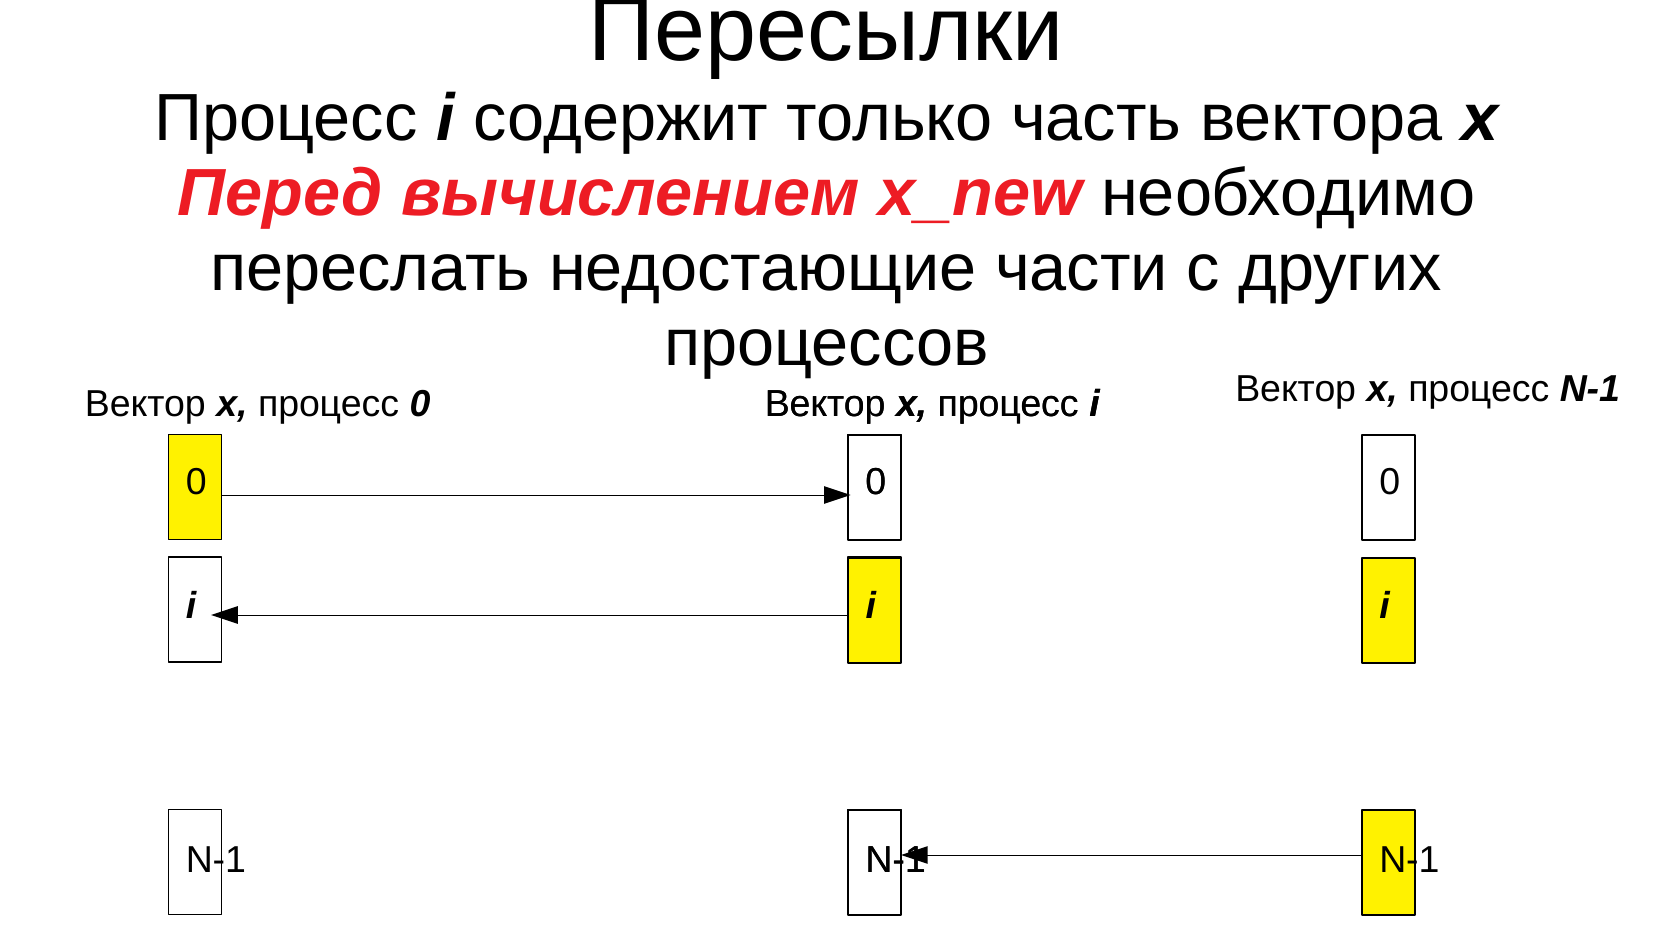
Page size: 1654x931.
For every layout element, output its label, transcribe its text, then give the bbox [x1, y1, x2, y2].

text_box [1361, 810, 1415, 916]
text_box Вектор x, процесс 0 [70, 375, 446, 432]
text_box [1361, 557, 1415, 663]
text_box N-1 [171, 830, 261, 888]
text_box N-1 [1364, 831, 1455, 889]
text_box 0 [171, 452, 222, 510]
text_box i [171, 576, 212, 634]
text_box Вектор x, процесс i [750, 375, 1115, 433]
text_box i [850, 577, 891, 635]
title Пересылки Процесс i содержит только часть вектора x Перед вычислением x_new необходимо переслать недостающие части с других процессов [82, 0, 1571, 380]
text_box N-1 [850, 831, 941, 889]
text_box [848, 557, 902, 663]
text_box Вектор x, процесс N-1 [1220, 360, 1636, 417]
text_box 0 [1364, 453, 1415, 511]
text_box [168, 434, 222, 540]
text_box i [1364, 577, 1405, 635]
text_box 0 [850, 453, 902, 511]
